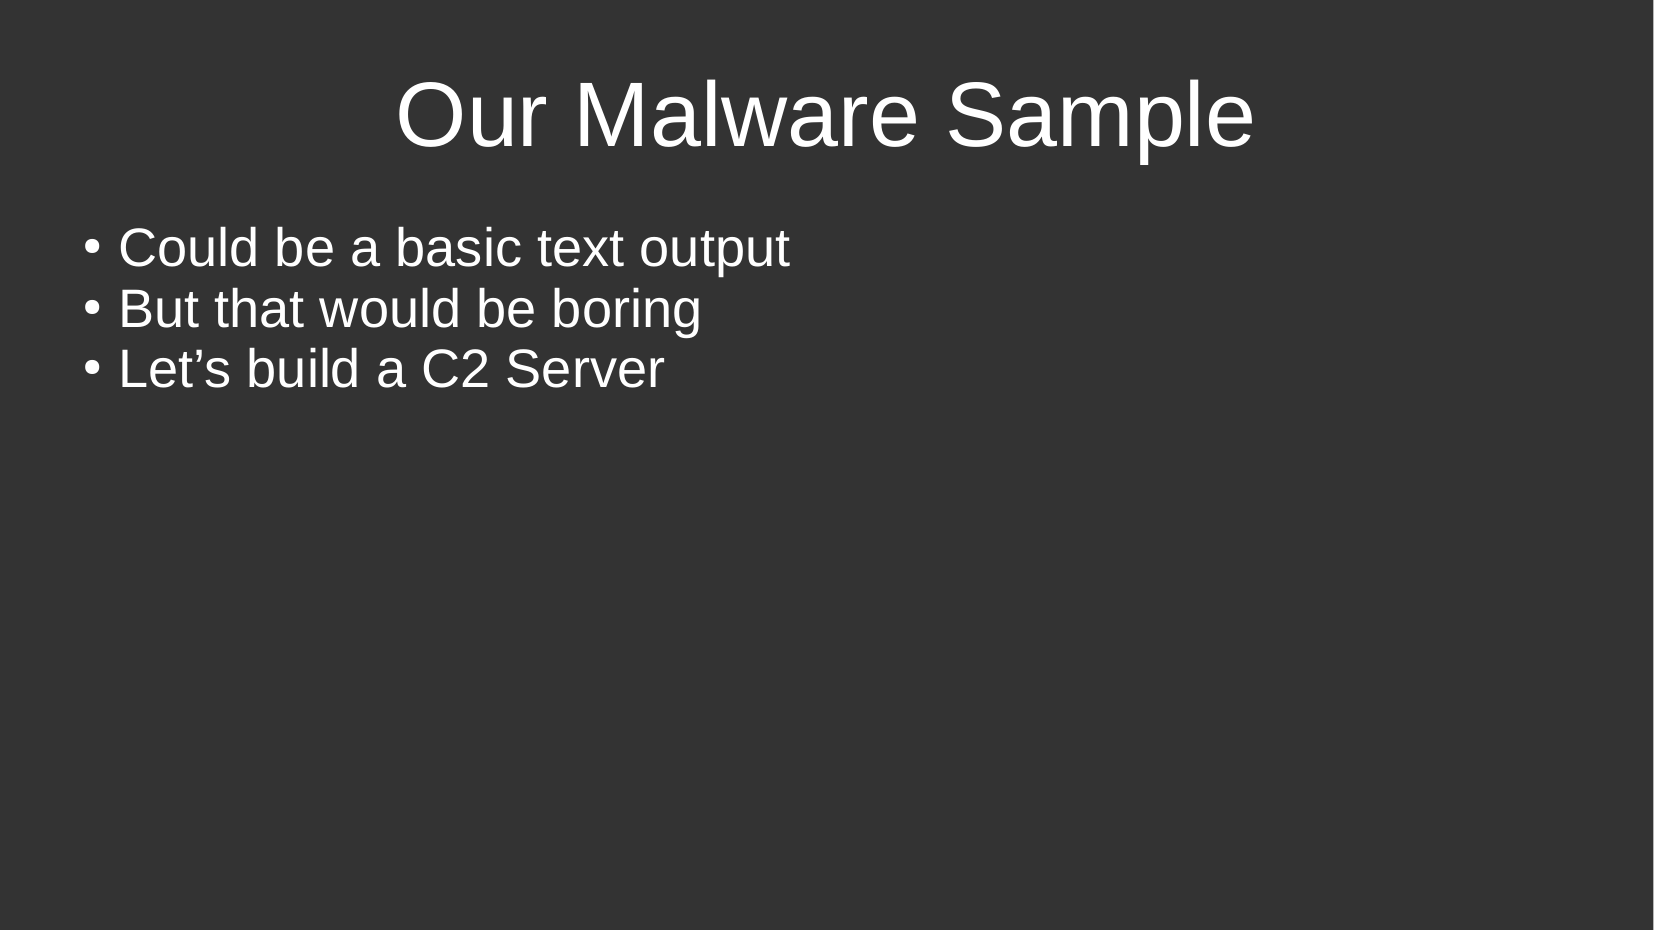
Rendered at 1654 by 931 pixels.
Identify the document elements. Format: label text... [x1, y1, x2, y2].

title Our Malware Sample [82, 37, 1571, 193]
subtitle Could be a basic text output But that would be boring Let’s build a C2 Server [82, 217, 1571, 758]
